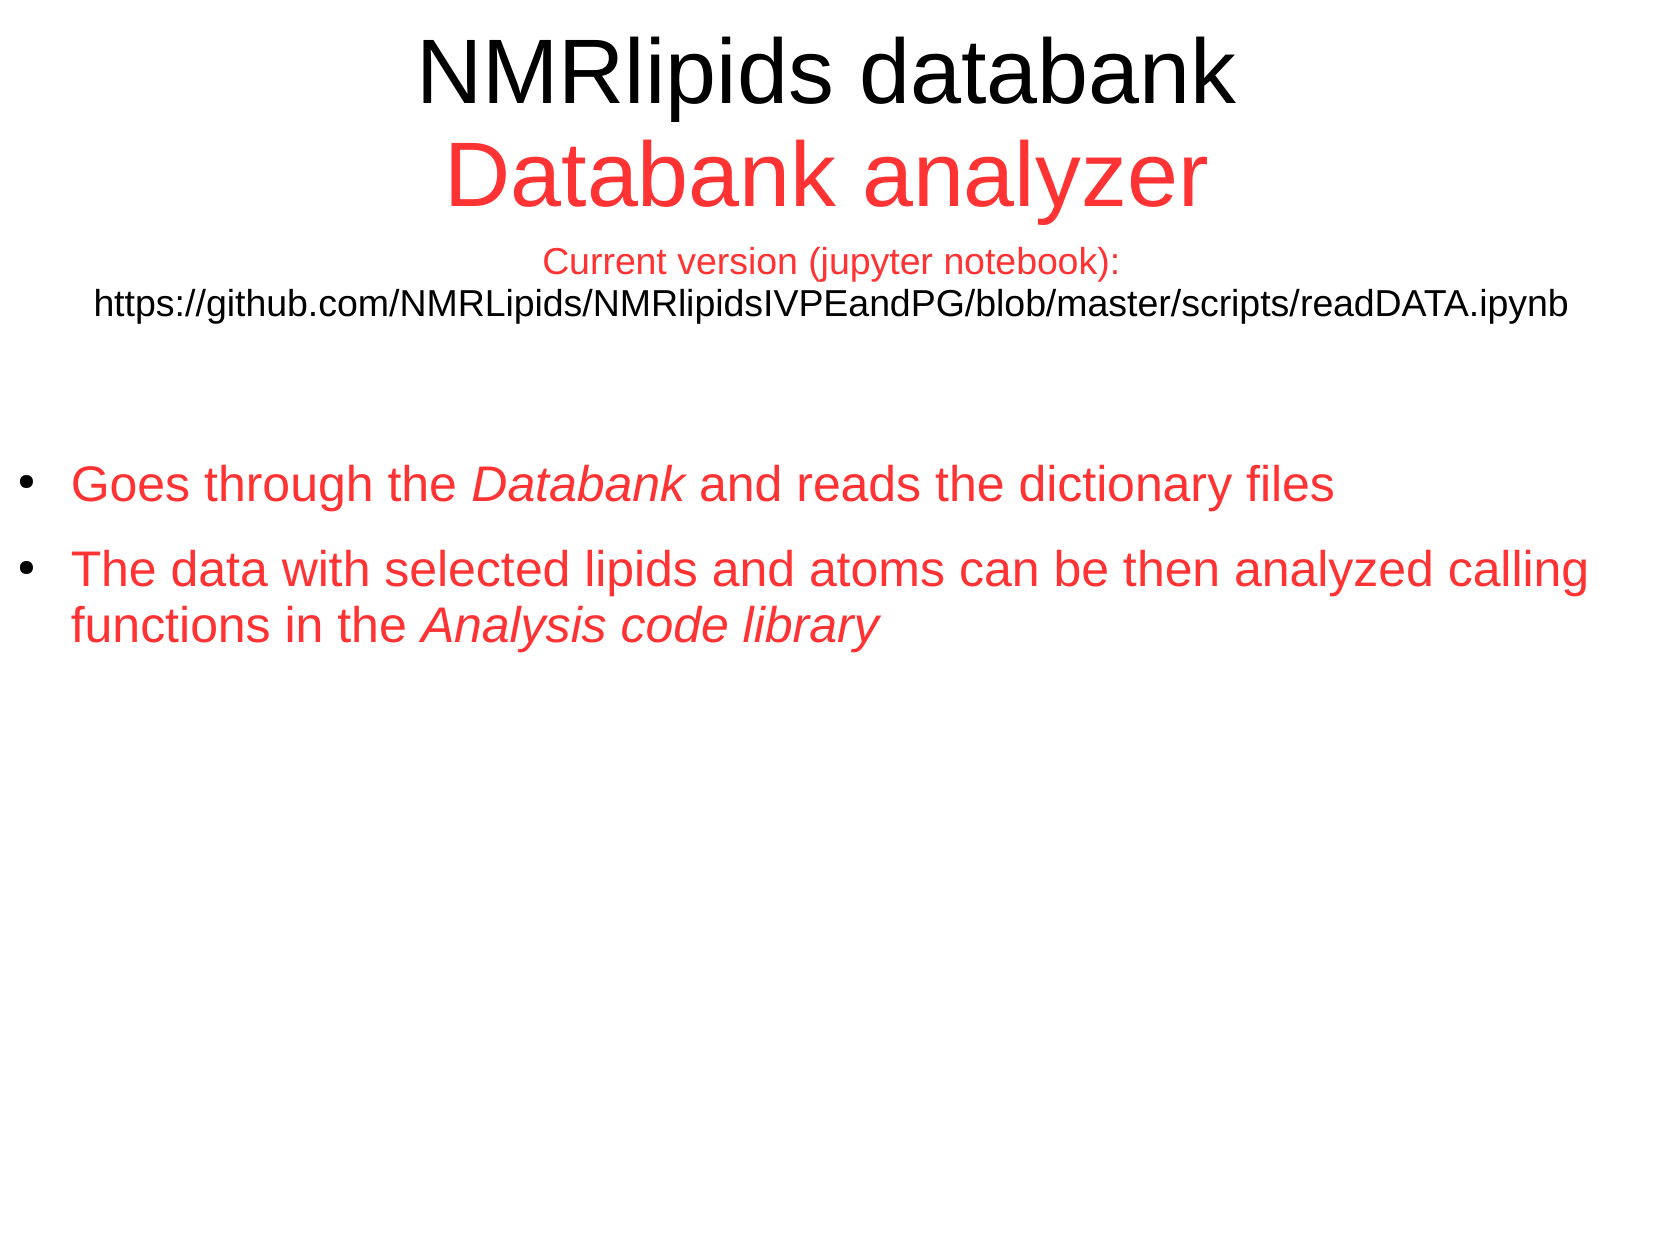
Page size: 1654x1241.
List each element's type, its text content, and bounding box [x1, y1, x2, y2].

list Goes through the Databank and reads the dictionary files The data with selected lipids and atoms can be then analyzed calling functions in the Analysis code library [0, 455, 1651, 1175]
title NMRlipids databank Databank analyzer [82, 19, 1571, 227]
text_box Current version (jupyter notebook): https://github.com/NMRLipids/NMRlipidsIVPEandPG/blob/master/scripts/readDATA.ipynb [78, 232, 1584, 332]
